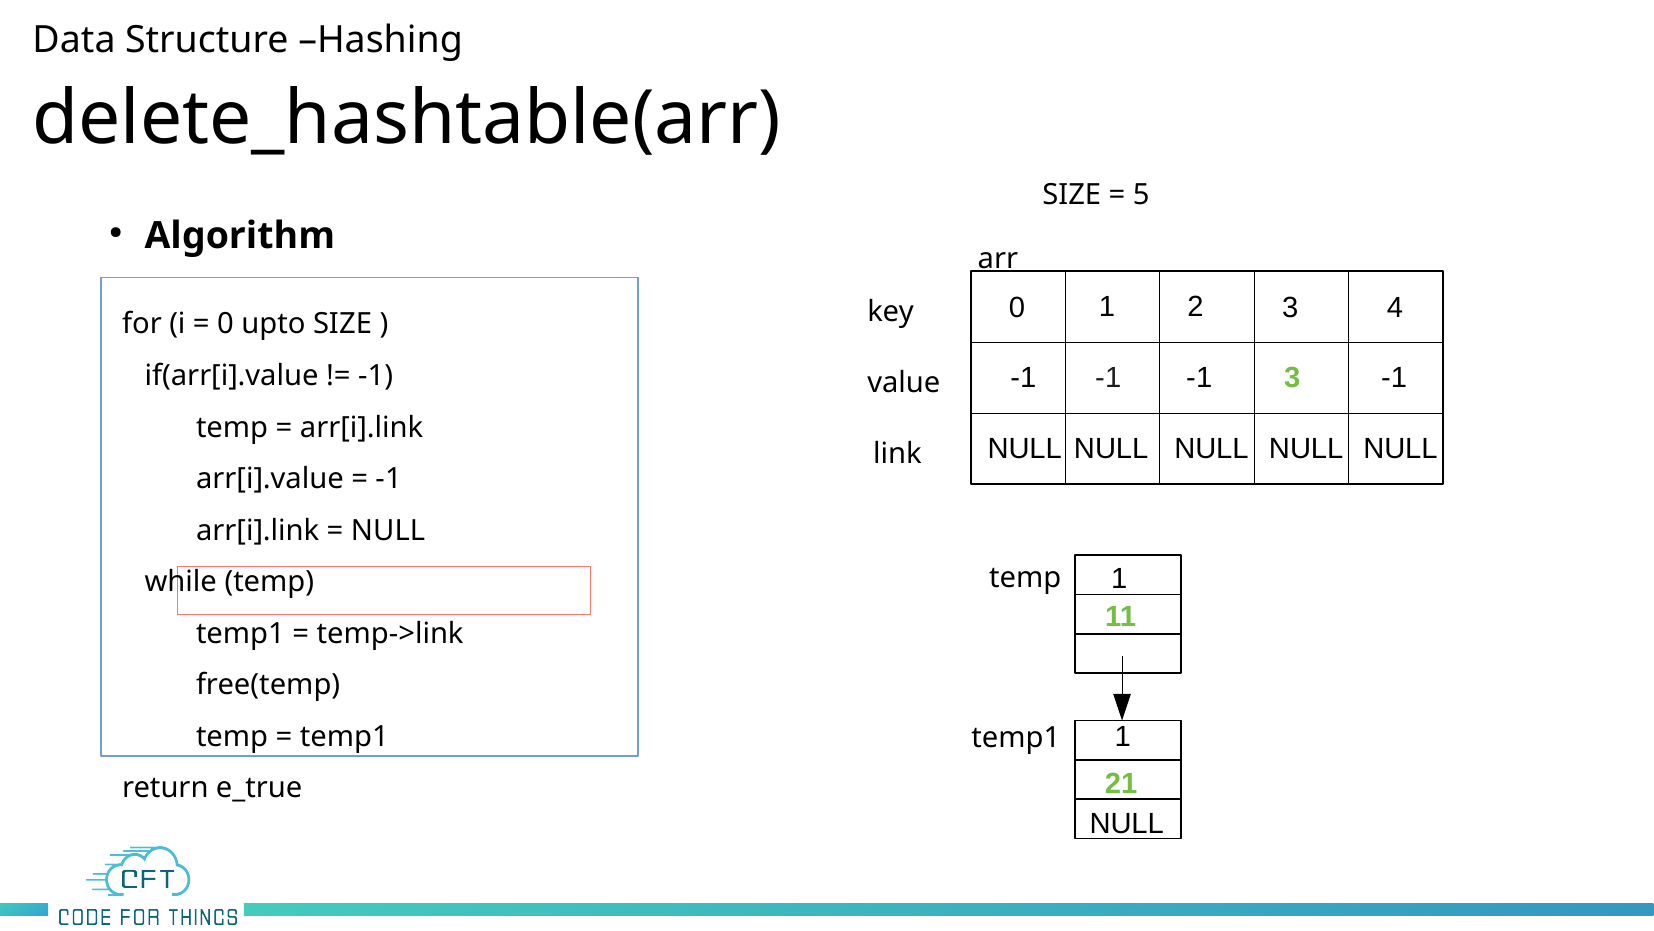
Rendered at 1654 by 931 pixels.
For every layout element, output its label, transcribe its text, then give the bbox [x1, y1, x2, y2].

text_box [1255, 414, 1348, 424]
text_box [1255, 343, 1348, 413]
text_box [1349, 473, 1444, 484]
text_box temp [974, 549, 1105, 599]
text_box [1255, 271, 1348, 342]
text_box [1066, 271, 1159, 342]
text_box 0 [994, 283, 1041, 332]
text_box [1349, 271, 1444, 342]
text_box -1 [1080, 353, 1136, 402]
text_box [1255, 473, 1348, 484]
text_box SIZE = 5 [1027, 166, 1205, 216]
text_box -1 [1366, 353, 1422, 402]
text_box NULL [1254, 424, 1348, 473]
text_box -1 [995, 353, 1052, 402]
text_box 1 [1105, 554, 1143, 592]
title Data Structure –Hashing delete_hashtable(arr) [32, 12, 1630, 166]
text_box 11 [1090, 592, 1199, 640]
text_box [1018, 343, 1065, 413]
text_box [1066, 414, 1159, 424]
text_box [1074, 599, 1182, 674]
text_box 1 [1084, 282, 1131, 331]
text_box value [852, 353, 1018, 437]
text_box -1 [1171, 353, 1228, 402]
text_box Algorithm [94, 200, 886, 269]
text_box 2 [1172, 282, 1219, 331]
text_box NULL [1348, 424, 1453, 473]
text_box 21 [1090, 759, 1170, 808]
text_box 3 [1267, 283, 1314, 331]
text_box NULL [1074, 799, 1179, 847]
picture [59, 846, 237, 925]
text_box [1160, 343, 1254, 413]
text_box [1160, 271, 1254, 342]
text_box 1 [1099, 712, 1146, 759]
text_box [1074, 720, 1099, 799]
text_box NULL [1164, 424, 1254, 473]
text_box temp1 [956, 708, 1087, 758]
text_box arr [963, 230, 1141, 280]
text_box [1349, 343, 1444, 413]
text_box [1018, 414, 1065, 424]
text_box [100, 277, 638, 756]
text_box NULL [1059, 424, 1164, 473]
text_box for (i = 0 upto SIZE ) if(arr[i].value != -1) temp = arr[i].link arr[i].value = -1 arr[i].link = NULL while (temp) temp1 = temp->link free(temp) temp = temp1 return e_true [107, 295, 851, 886]
text_box key [852, 283, 1018, 353]
text_box [970, 280, 1065, 342]
text_box [1349, 414, 1444, 424]
text_box [1160, 473, 1254, 484]
text_box 3 [1269, 353, 1325, 402]
text_box [1066, 473, 1159, 484]
text_box [1143, 555, 1182, 592]
text_box [1066, 343, 1159, 413]
text_box NULL [972, 424, 1059, 473]
text_box link [858, 424, 1004, 474]
text_box 4 [1372, 283, 1419, 331]
text_box [1146, 720, 1182, 839]
text_box [1160, 414, 1254, 424]
text_box [970, 473, 1065, 484]
